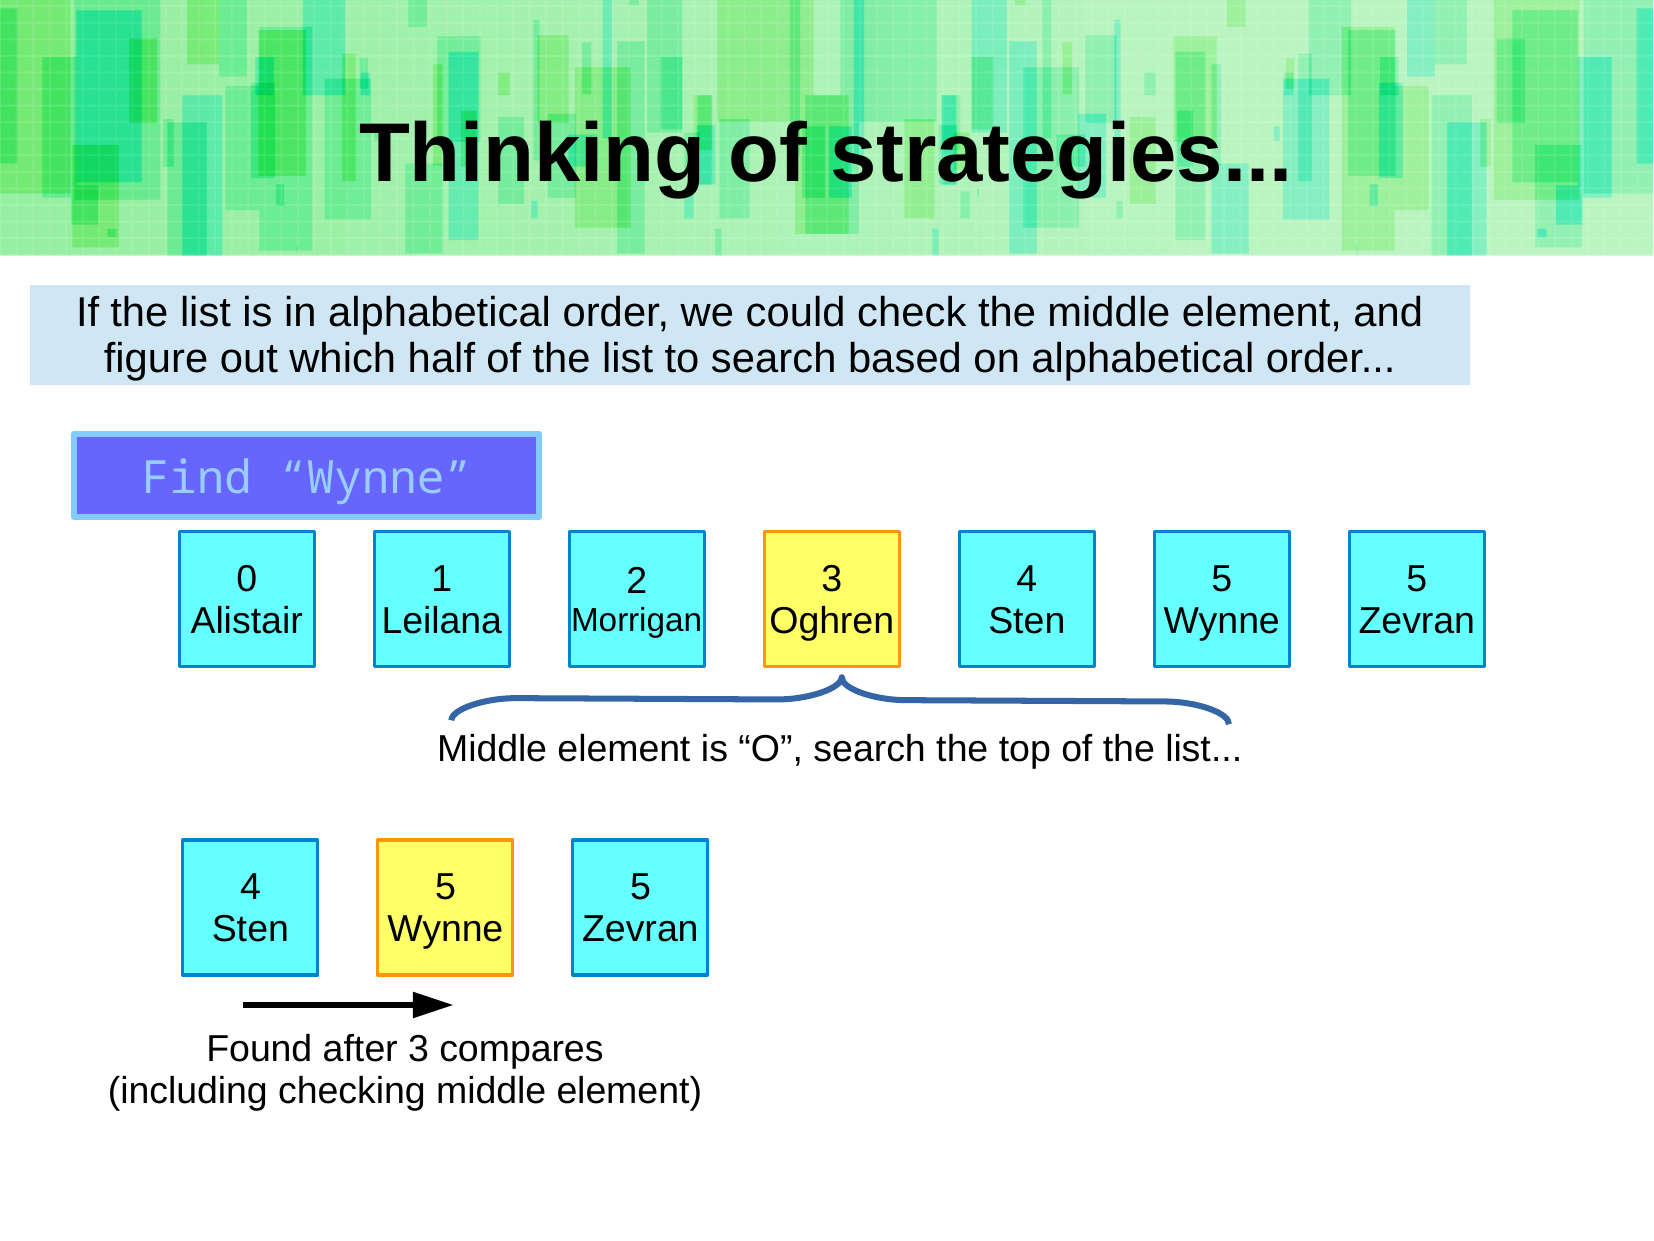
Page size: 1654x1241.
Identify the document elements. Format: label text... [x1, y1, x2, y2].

text_box Find “Wynne” [74, 433, 540, 518]
text_box 5 Wynne [377, 840, 513, 976]
text_box 0 Alistair [179, 531, 315, 667]
text_box 4 Sten [182, 840, 318, 976]
text_box 2 Morrigan [569, 531, 705, 667]
picture [0, 0, 1654, 1241]
text_box 4 Sten [959, 531, 1095, 667]
text_box Found after 3 compares (including checking middle element) [45, 1020, 766, 1119]
text_box 5 Wynne [1154, 531, 1290, 667]
text_box Middle element is “O”, search the top of the list... [300, 720, 1381, 777]
text_box If the list is in alphabetical order, we could check the middle element, and figure out which half of the list to search based on alphabetical order... [30, 285, 1471, 386]
text_box 5 Zevran [572, 840, 708, 976]
text_box 5 Zevran [1349, 531, 1485, 667]
title Thinking of strategies... [82, 49, 1571, 257]
text_box 1 Leilana [374, 531, 510, 667]
text_box 3 Oghren [764, 531, 900, 667]
